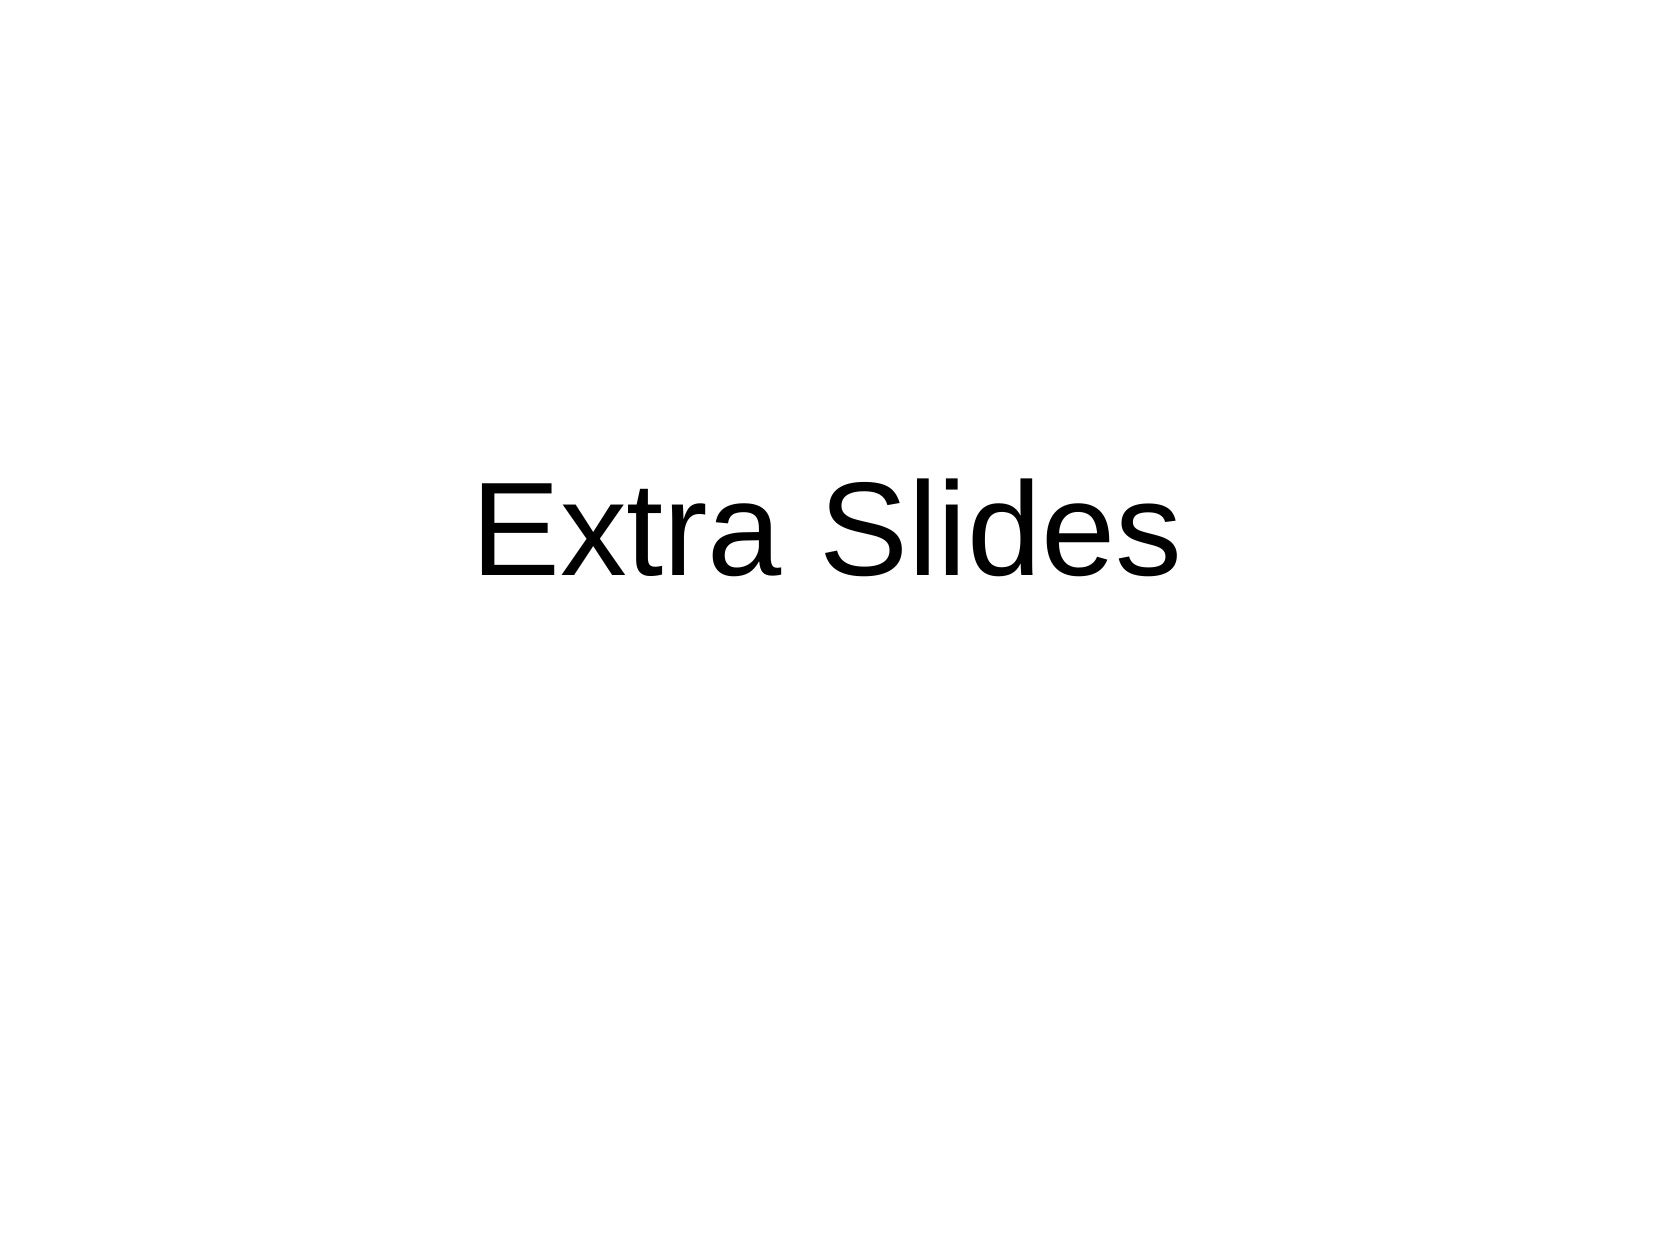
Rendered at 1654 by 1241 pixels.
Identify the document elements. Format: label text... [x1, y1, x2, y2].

subtitle Extra Slides [82, 49, 1571, 1010]
